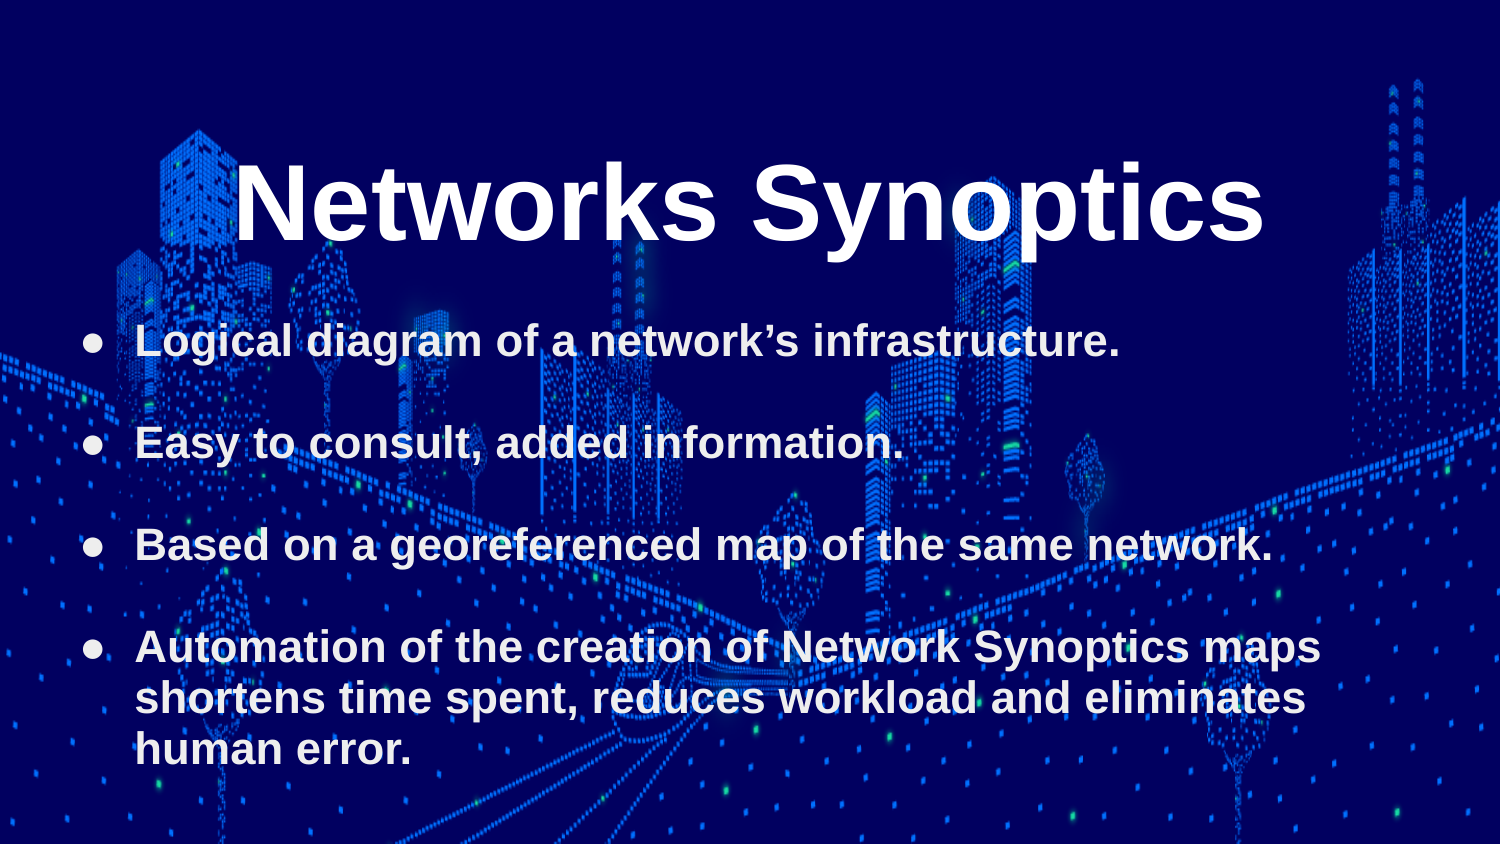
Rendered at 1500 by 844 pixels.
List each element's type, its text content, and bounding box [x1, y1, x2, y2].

title Networks Synoptics [51, 113, 1449, 279]
picture [0, 0, 1500, 844]
subtitle Logical diagram of a network’s infrastructure. Easy to consult, added information. Based on a georeferenced map of the same network. Automation of the creation of Network Synoptics maps shortens time spent, reduces workload and eliminates human error. [51, 300, 1449, 790]
